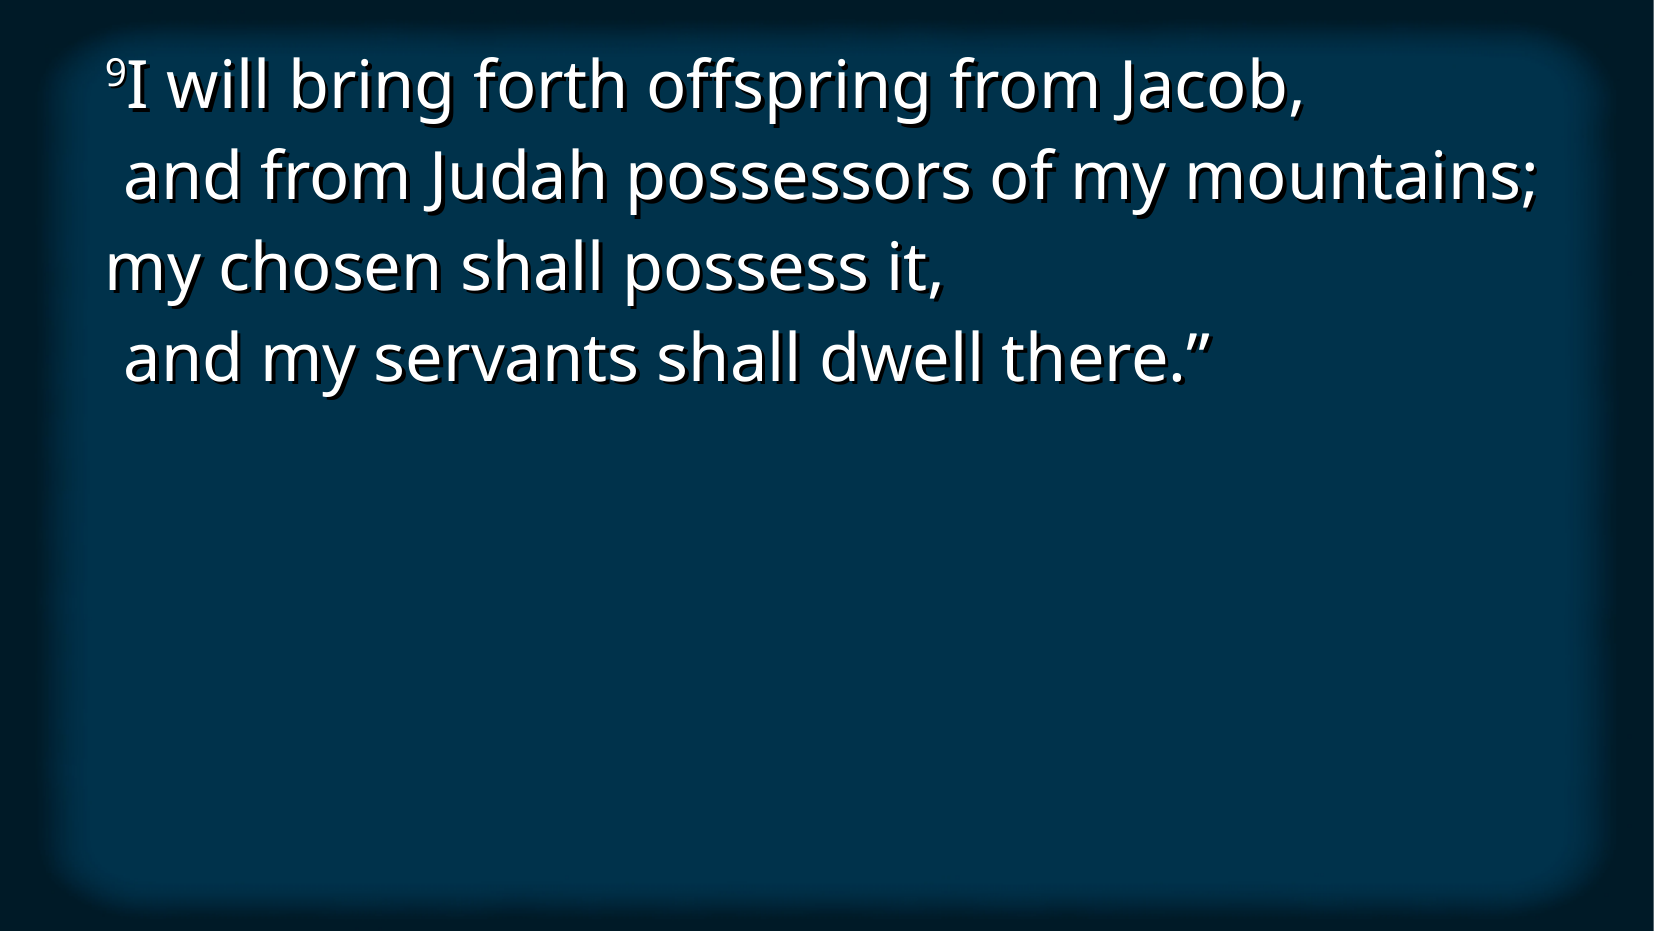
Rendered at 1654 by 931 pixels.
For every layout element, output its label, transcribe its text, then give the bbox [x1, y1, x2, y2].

text_box 9I will bring forth offspring from Jacob, and from Judah possessors of my mountains; my chosen shall possess it, and my servants shall dwell there.” [90, 30, 1576, 400]
picture [0, 0, 1654, 931]
